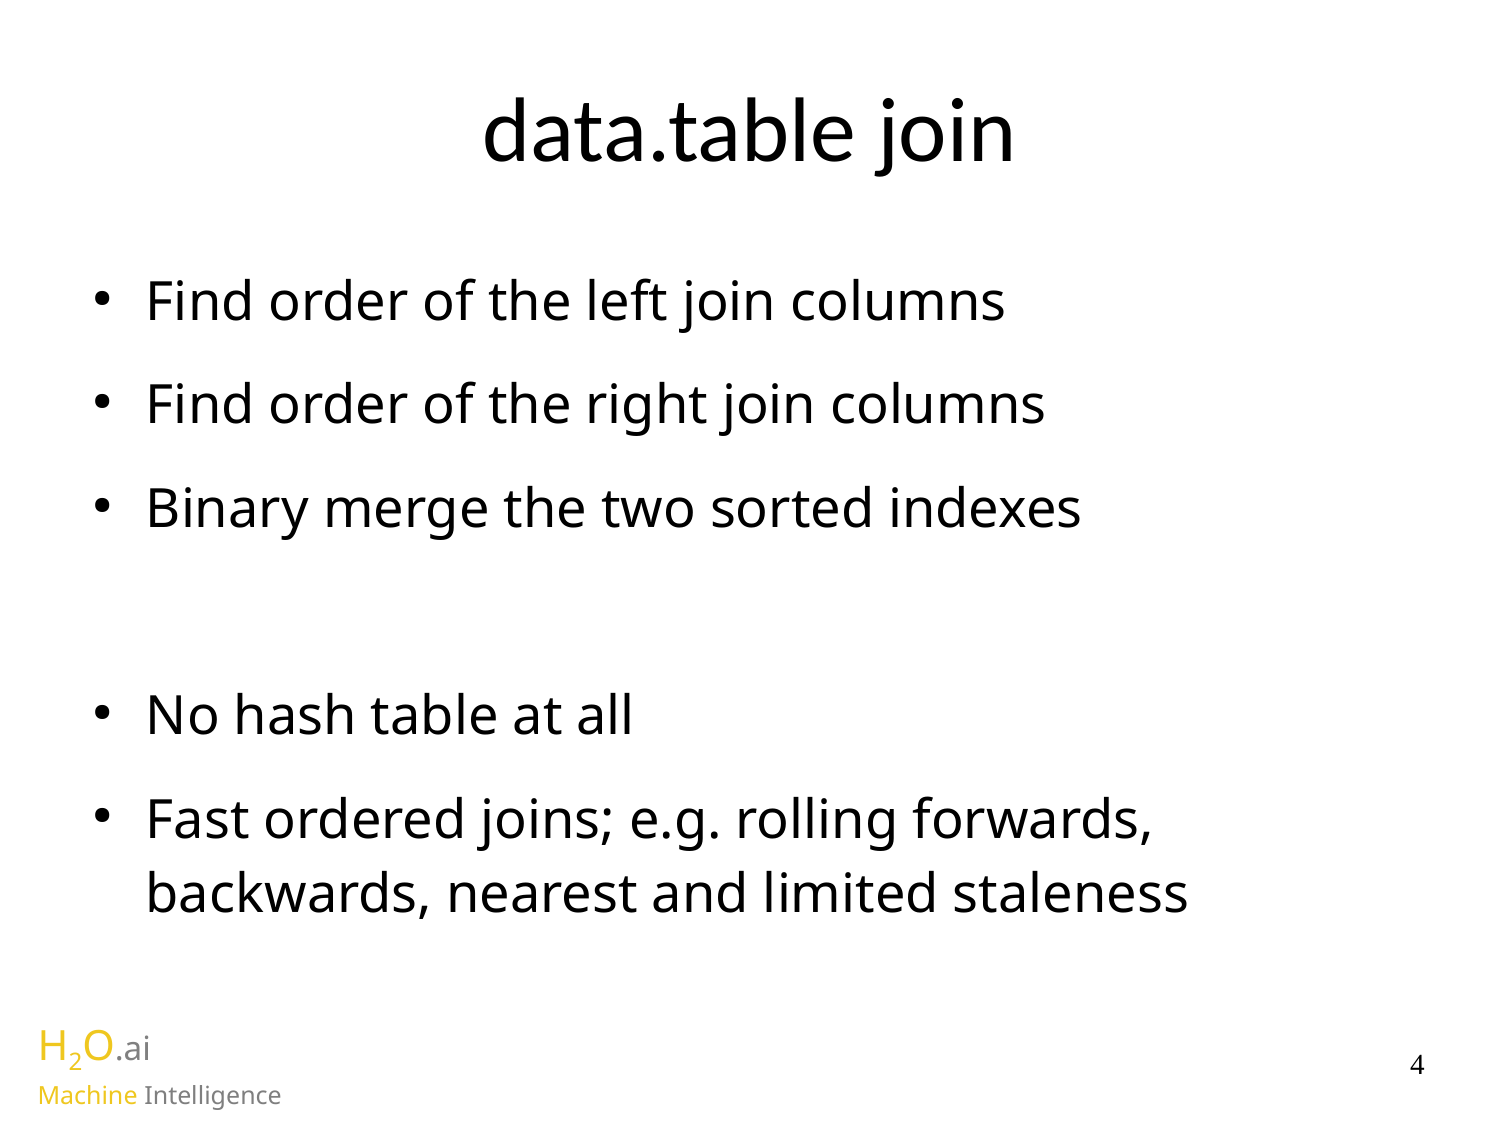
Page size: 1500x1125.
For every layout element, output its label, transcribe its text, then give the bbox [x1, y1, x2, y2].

list Find order of the left join columns Find order of the right join columns Binary merge the two sorted indexes No hash table at all Fast ordered joins; e.g. rolling forwards, backwards, nearest and limited staleness [75, 262, 1425, 1125]
title data.table join [75, 15, 1425, 262]
